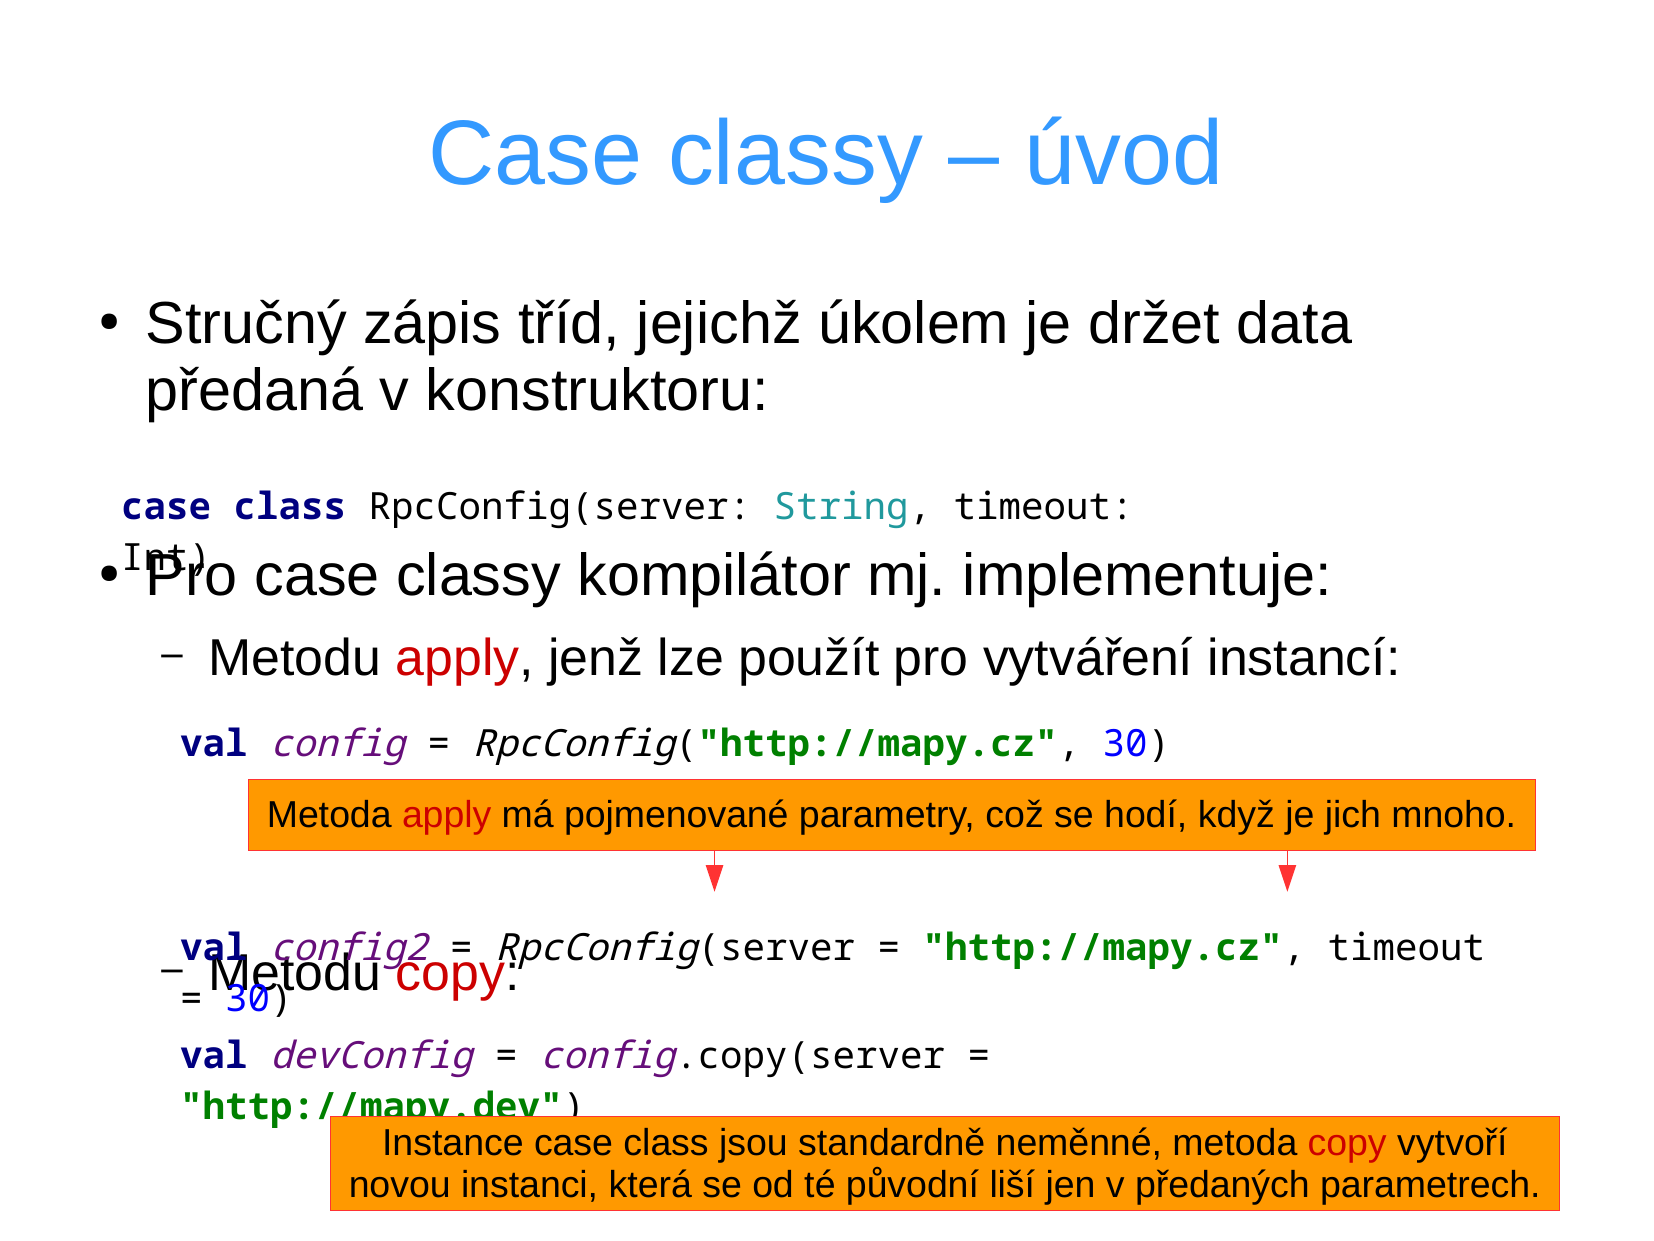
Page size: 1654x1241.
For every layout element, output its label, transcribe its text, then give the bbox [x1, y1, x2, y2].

text_box case class RpcConfig(server: String, timeout: Int) [106, 472, 1182, 532]
text_box Metoda apply má pojmenované parametry, což se hodí, když je jich mnoho. [248, 779, 1536, 851]
text_box Instance case class jsou standardně neměnné, metoda copy vytvoří novou instanci, která se od té původní liší jen v předaných parametrech. [330, 1116, 1560, 1211]
text_box val devConfig = config.copy(server = "http://mapy.dev") [165, 1021, 1359, 1099]
title Case classy – úvod [82, 49, 1571, 257]
text_box val config = RpcConfig("http://mapy.cz", 30) val config2 = RpcConfig(server = "http://mapy.cz", timeout = 30) [165, 708, 1536, 944]
list Stručný zápis tříd, jejichž úkolem je držet data předaná v konstruktoru: Pro case classy kompilátor mj. implementuje: Metodu apply, jenž lze použít pro vytváření instancí: Metodu copy: [82, 290, 1571, 1010]
